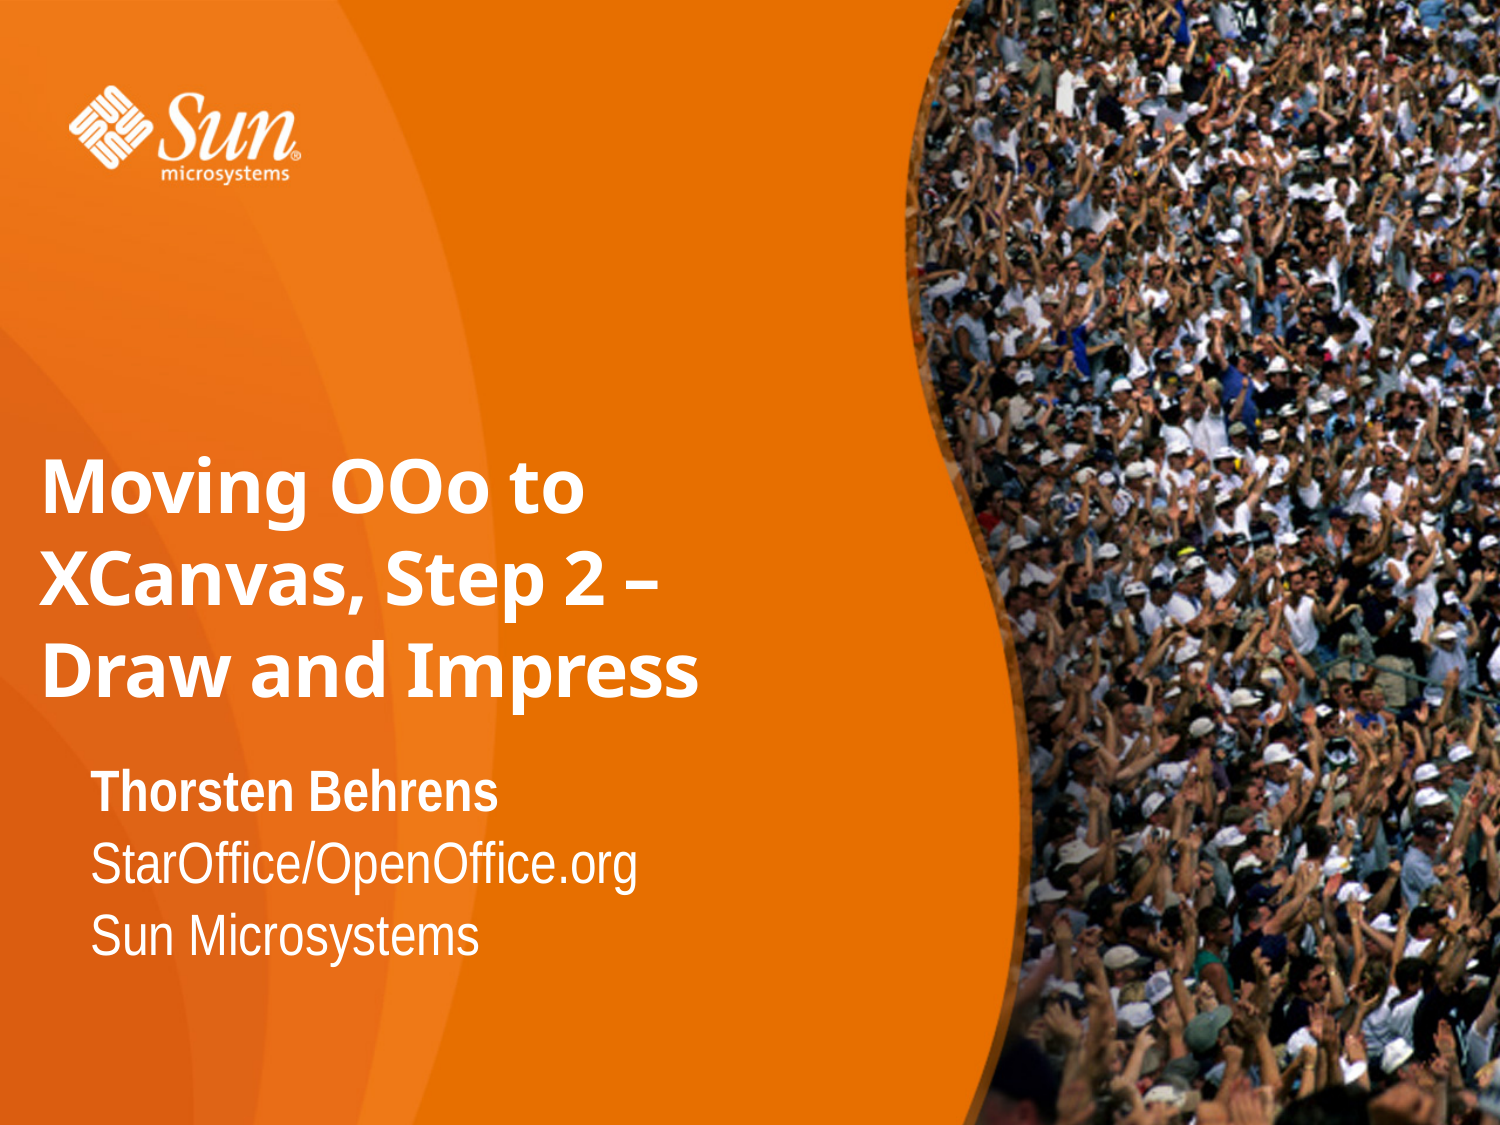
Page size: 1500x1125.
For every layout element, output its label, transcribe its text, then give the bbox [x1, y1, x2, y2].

list Thorsten Behrens StarOffice/OpenOffice.org Sun Microsystems [90, 766, 1080, 977]
picture [0, 0, 1500, 1125]
title Moving OOo to XCanvas, Step 2 – Draw and Impress [39, 428, 908, 716]
